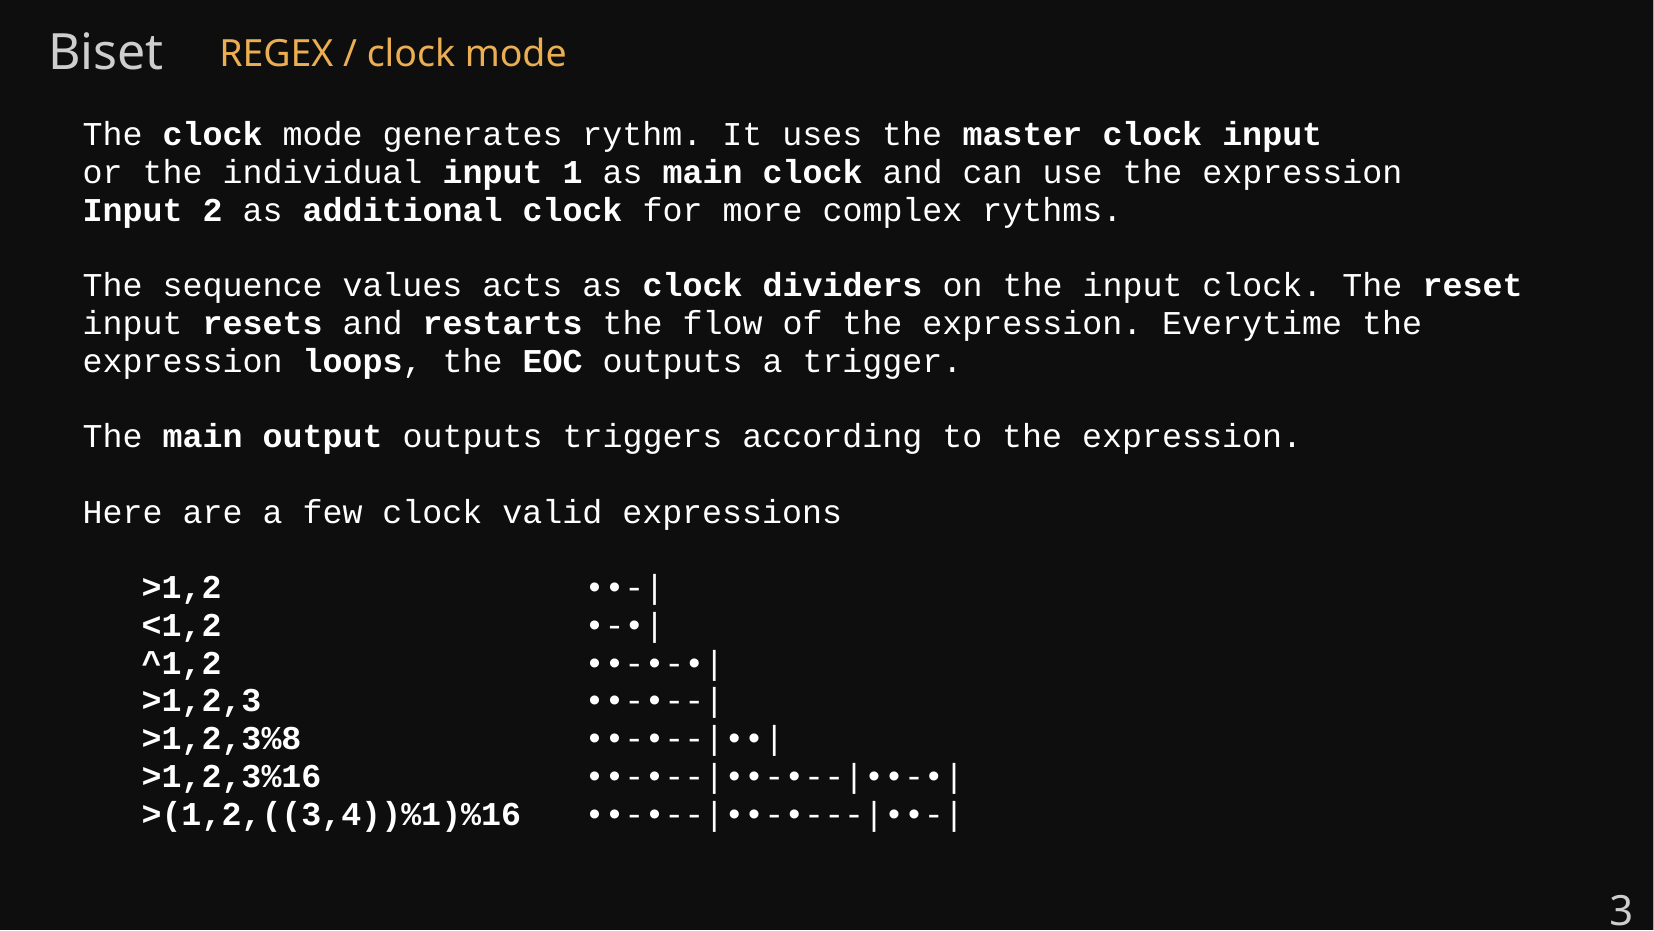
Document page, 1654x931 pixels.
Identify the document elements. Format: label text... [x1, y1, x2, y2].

text_box 3 [1594, 873, 1654, 931]
title Biset [5, 23, 207, 77]
list The clock mode generates rythm. It uses the master clock input or the individual input 1 as main clock and can use the expression Input 2 as additional clock for more complex rythms. The sequence values acts as clock dividers on the input clock. The reset input resets and restarts the flow of the expression. Everytime the expression loops, the EOC outputs a trigger. The main output outputs triggers according to the expression. Here are a few clock valid expressions >1,2 ••-| <1,2 •-•| ^1,2 ••-•-•| >1,2,3 ••-•--| >1,2,3%8 ••-•--|••| >1,2,3%16 ••-•--|••-•--|••-•| >(1,2,((3,4))%1)%16 ••-•--|••-•---|••-| [82, 118, 1571, 857]
text_box REGEX / clock mode [204, 19, 596, 80]
